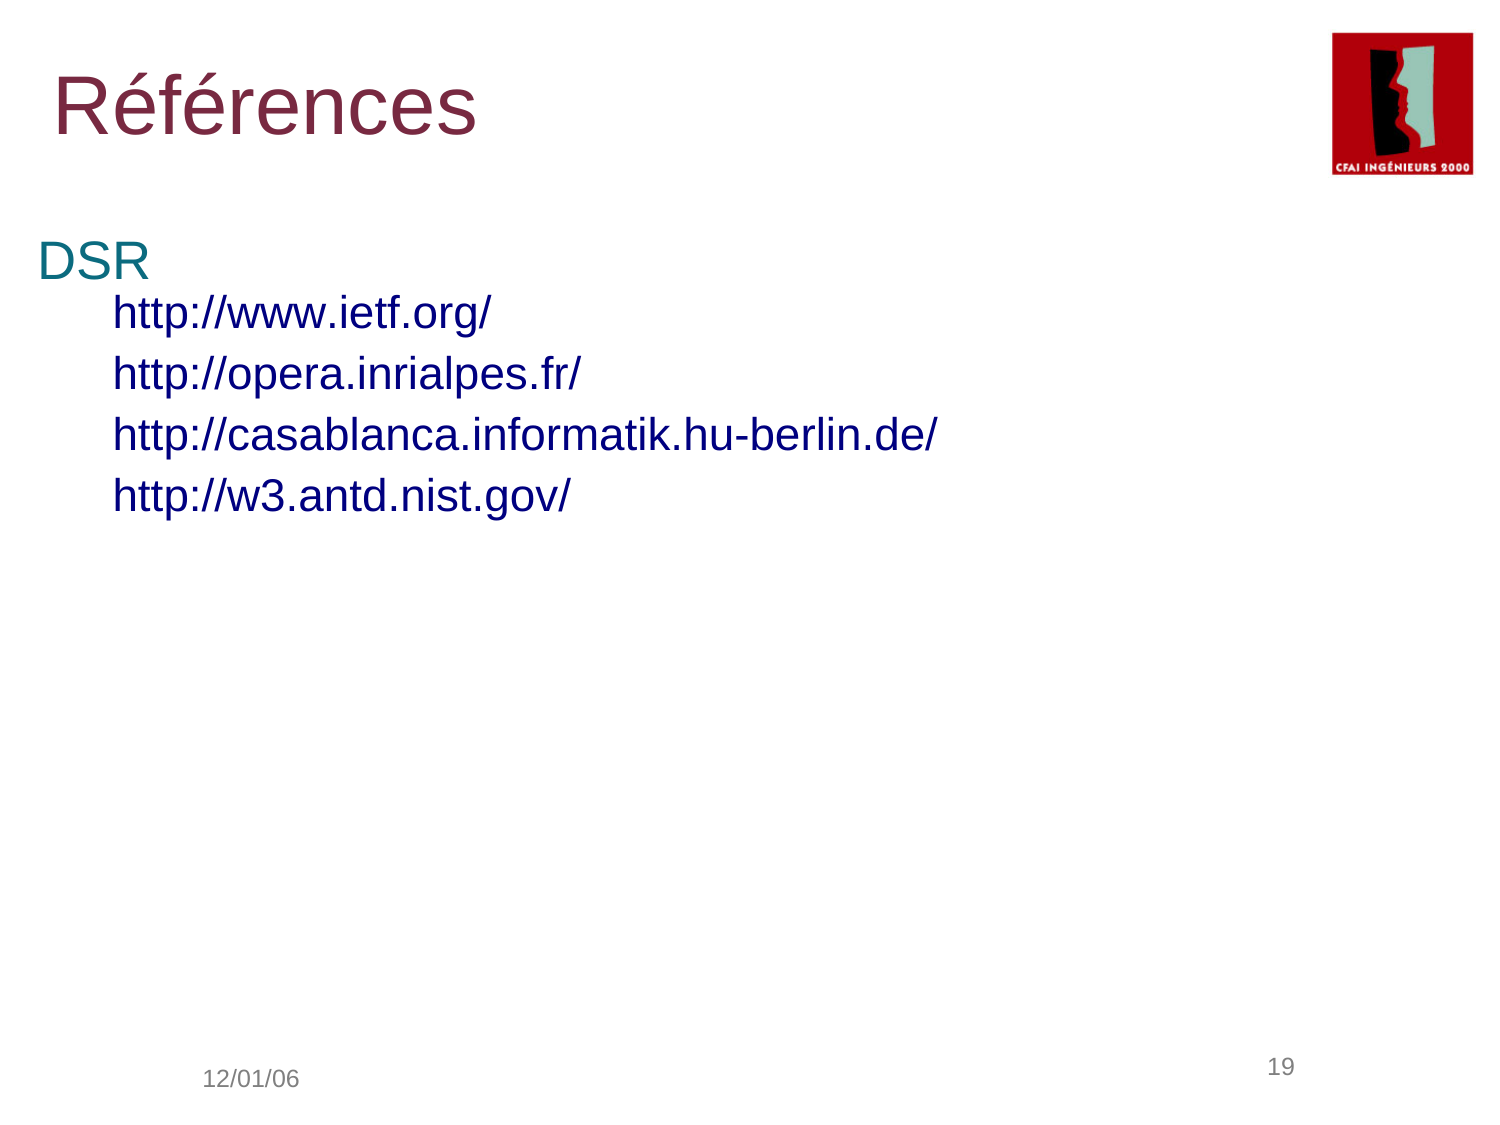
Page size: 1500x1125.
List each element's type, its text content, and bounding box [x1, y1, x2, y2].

title Références [37, 58, 1326, 167]
picture [1328, 29, 1477, 178]
list DSR http://www.ietf.org/ http://opera.inrialpes.fr/ http://casablanca.informatik.hu-berlin.de/ http://w3.antd.nist.gov/ [37, 237, 1463, 888]
